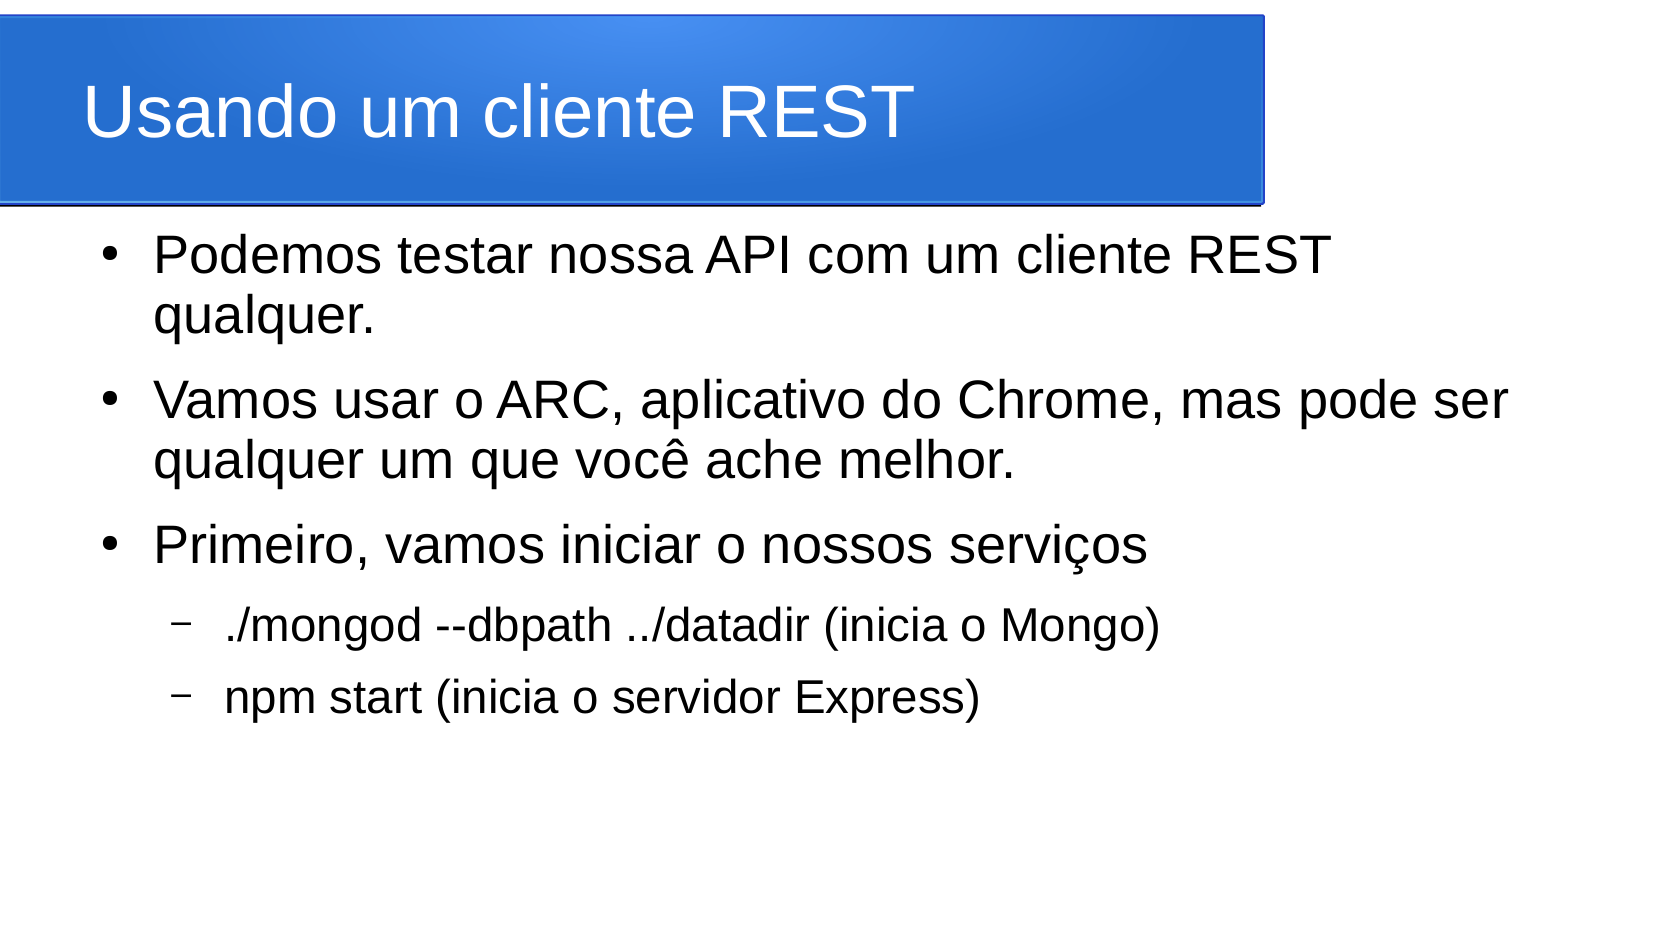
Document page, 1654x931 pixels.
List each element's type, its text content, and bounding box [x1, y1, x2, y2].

title Usando um cliente REST [82, 35, 1235, 189]
list Podemos testar nossa API com um cliente REST qualquer. Vamos usar o ARC, aplicativo do Chrome, mas pode ser qualquer um que você ache melhor. Primeiro, vamos iniciar o nossos serviços ./mongod --dbpath ../datadir (inicia o Mongo) npm start (inicia o servidor Express) [82, 224, 1571, 764]
